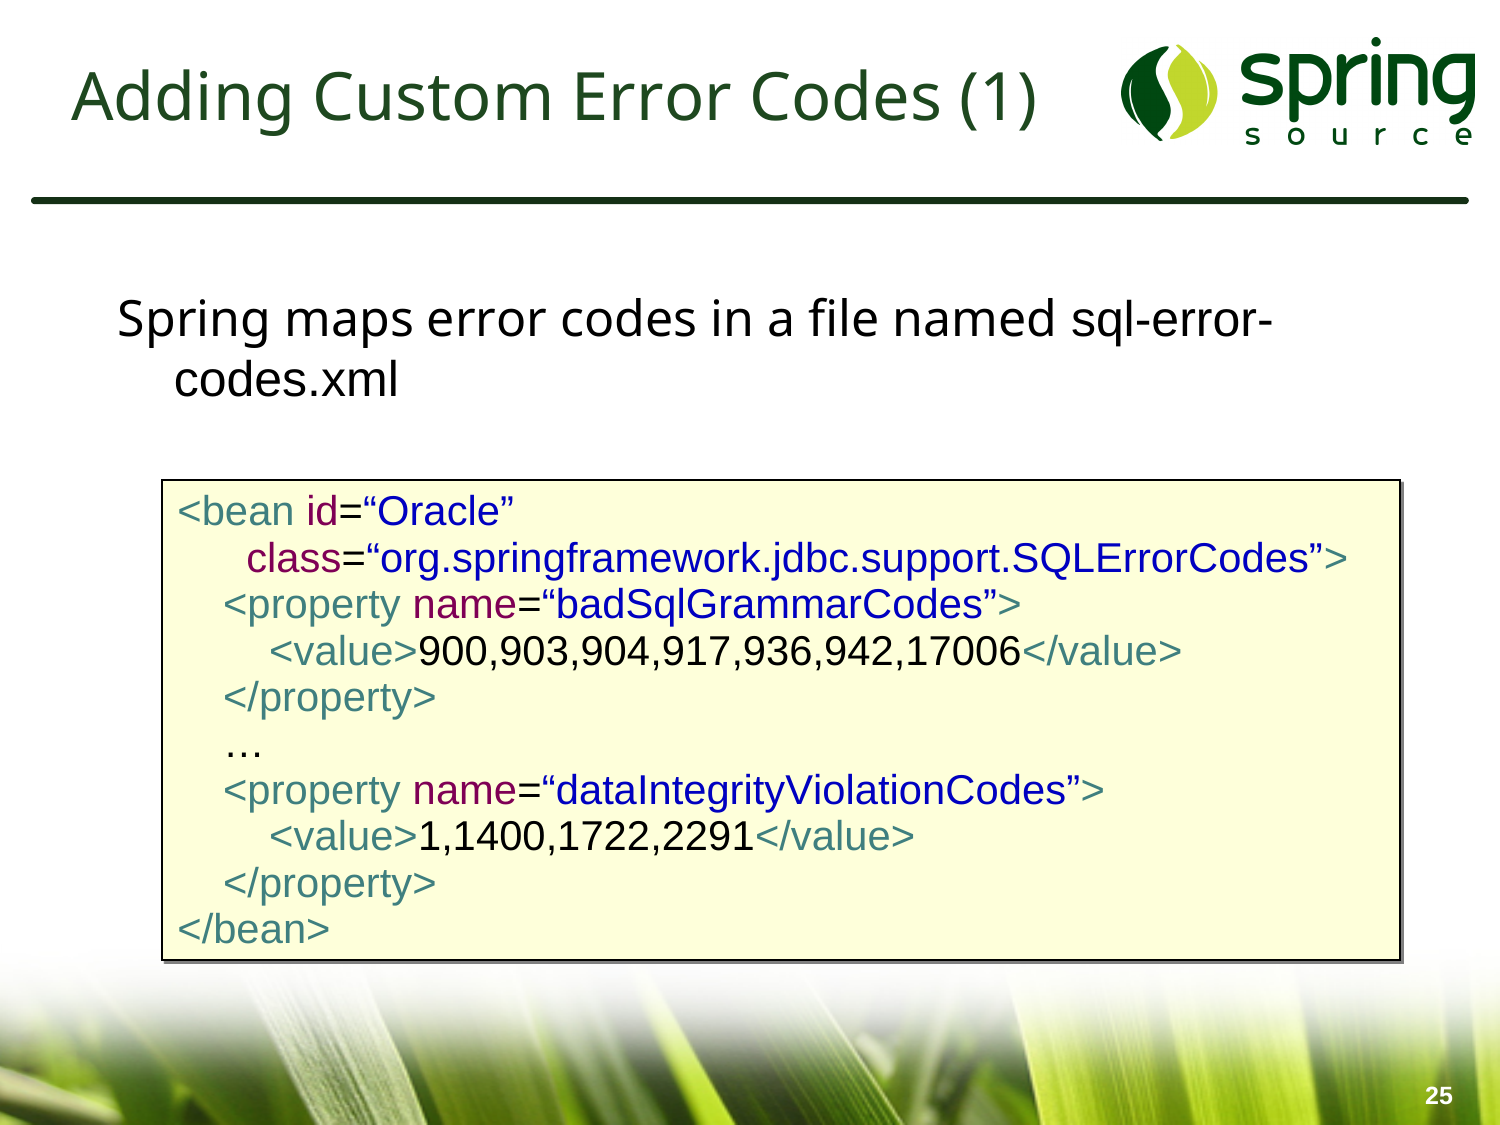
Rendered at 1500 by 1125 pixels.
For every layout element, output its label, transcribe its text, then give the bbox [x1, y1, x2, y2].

picture [1121, 37, 1475, 145]
picture [0, 944, 1500, 1125]
text_box <bean id=“Oracle” class=“org.springframework.jdbc.support.SQLErrorCodes”> <property name=“badSqlGrammarCodes”> <value>900,903,904,917,936,942,17006</value> </property> … <property name=“dataIntegrityViolationCodes”> <value>1,1400,1722,2291</value> </property> </bean> [162, 480, 1401, 961]
title Adding Custom Error Codes (1) [56, 5, 1089, 184]
list Spring maps error codes in a file named sql-error-codes.xml [103, 275, 1394, 938]
